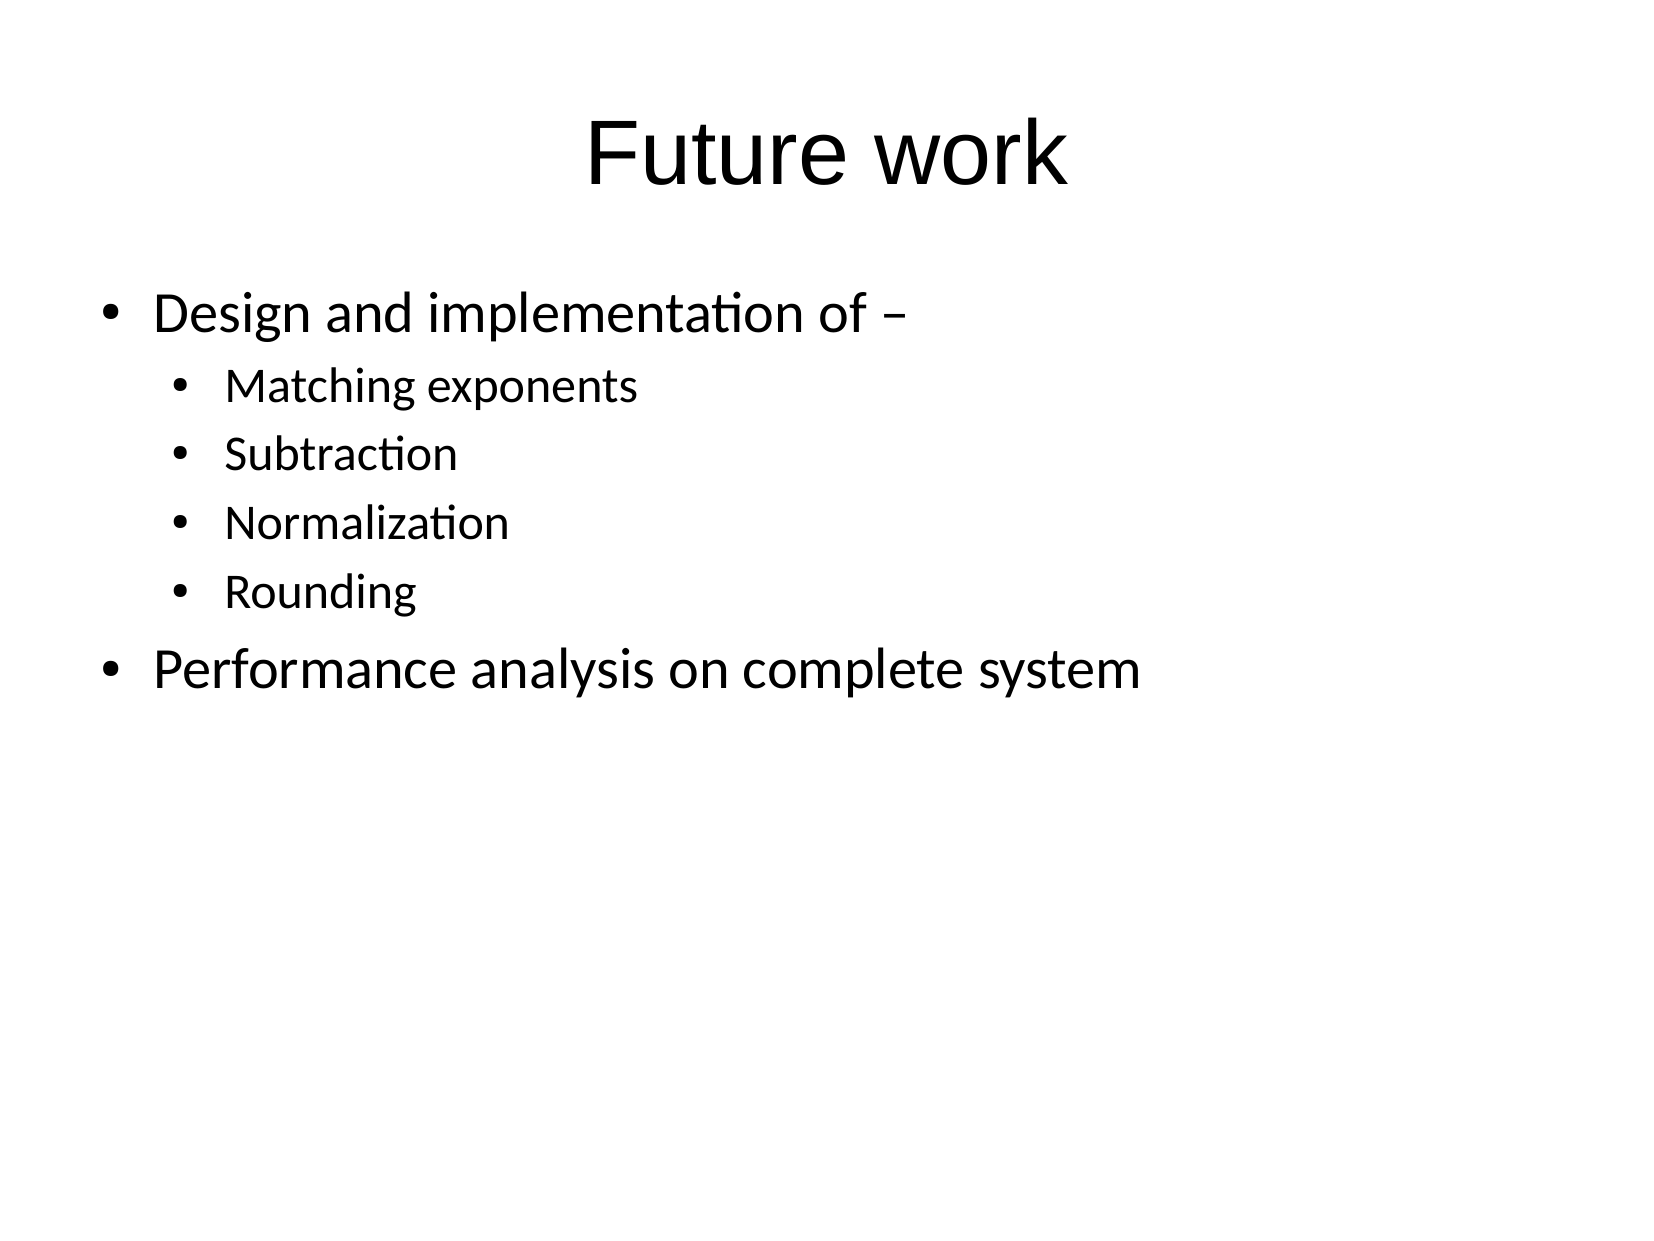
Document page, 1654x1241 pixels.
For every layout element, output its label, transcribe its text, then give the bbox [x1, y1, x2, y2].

title Future work [82, 49, 1571, 257]
list Design and implementation of – Matching exponents Subtraction Normalization Rounding Performance analysis on complete system [82, 290, 1571, 1010]
